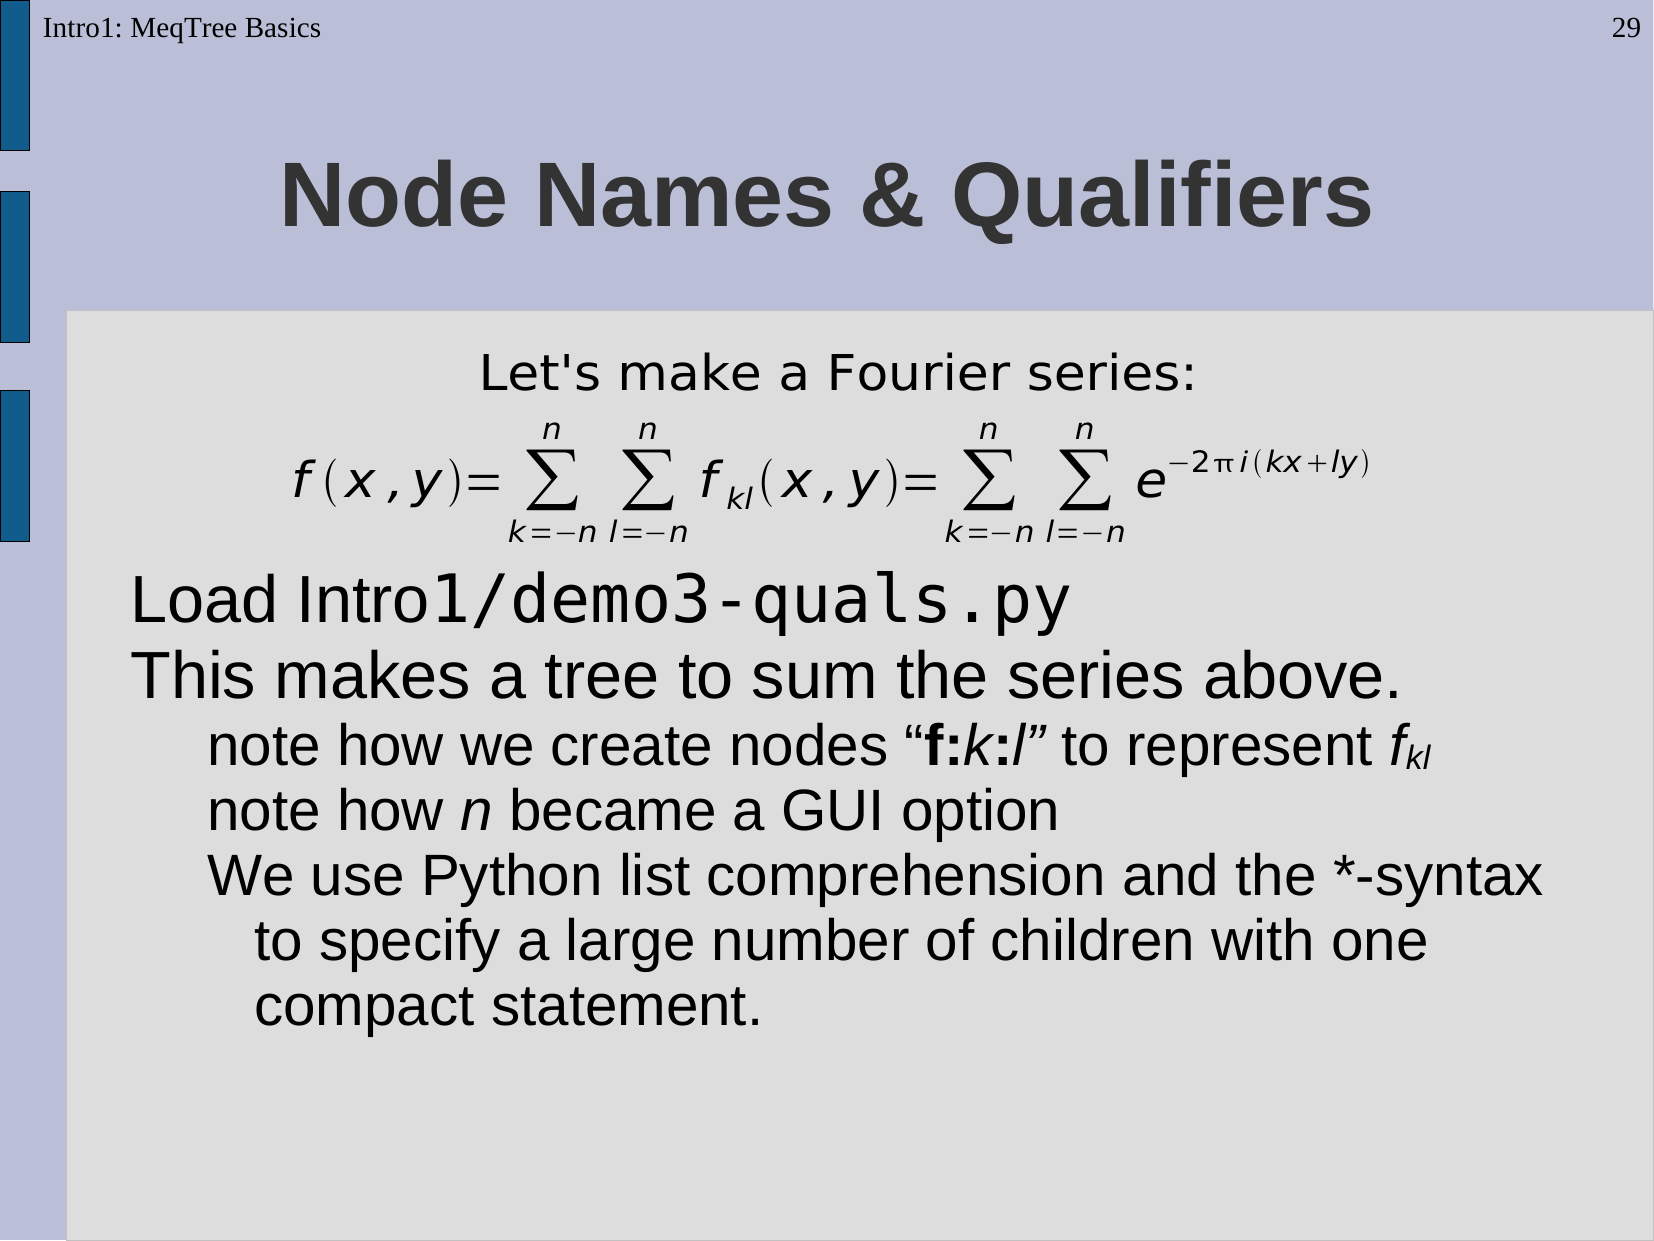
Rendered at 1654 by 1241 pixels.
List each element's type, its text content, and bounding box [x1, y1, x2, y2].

chart [284, 322, 1377, 549]
title Node Names & Qualifiers [121, 91, 1534, 299]
list Load Intro1/demo3-quals.py This makes a tree to sum the series above. note how we create nodes “f:k:l” to represent fkl note how n became a GUI option We use Python list comprehension and the *-syntax to specify a large number of children with one compact statement. [112, 560, 1595, 1074]
